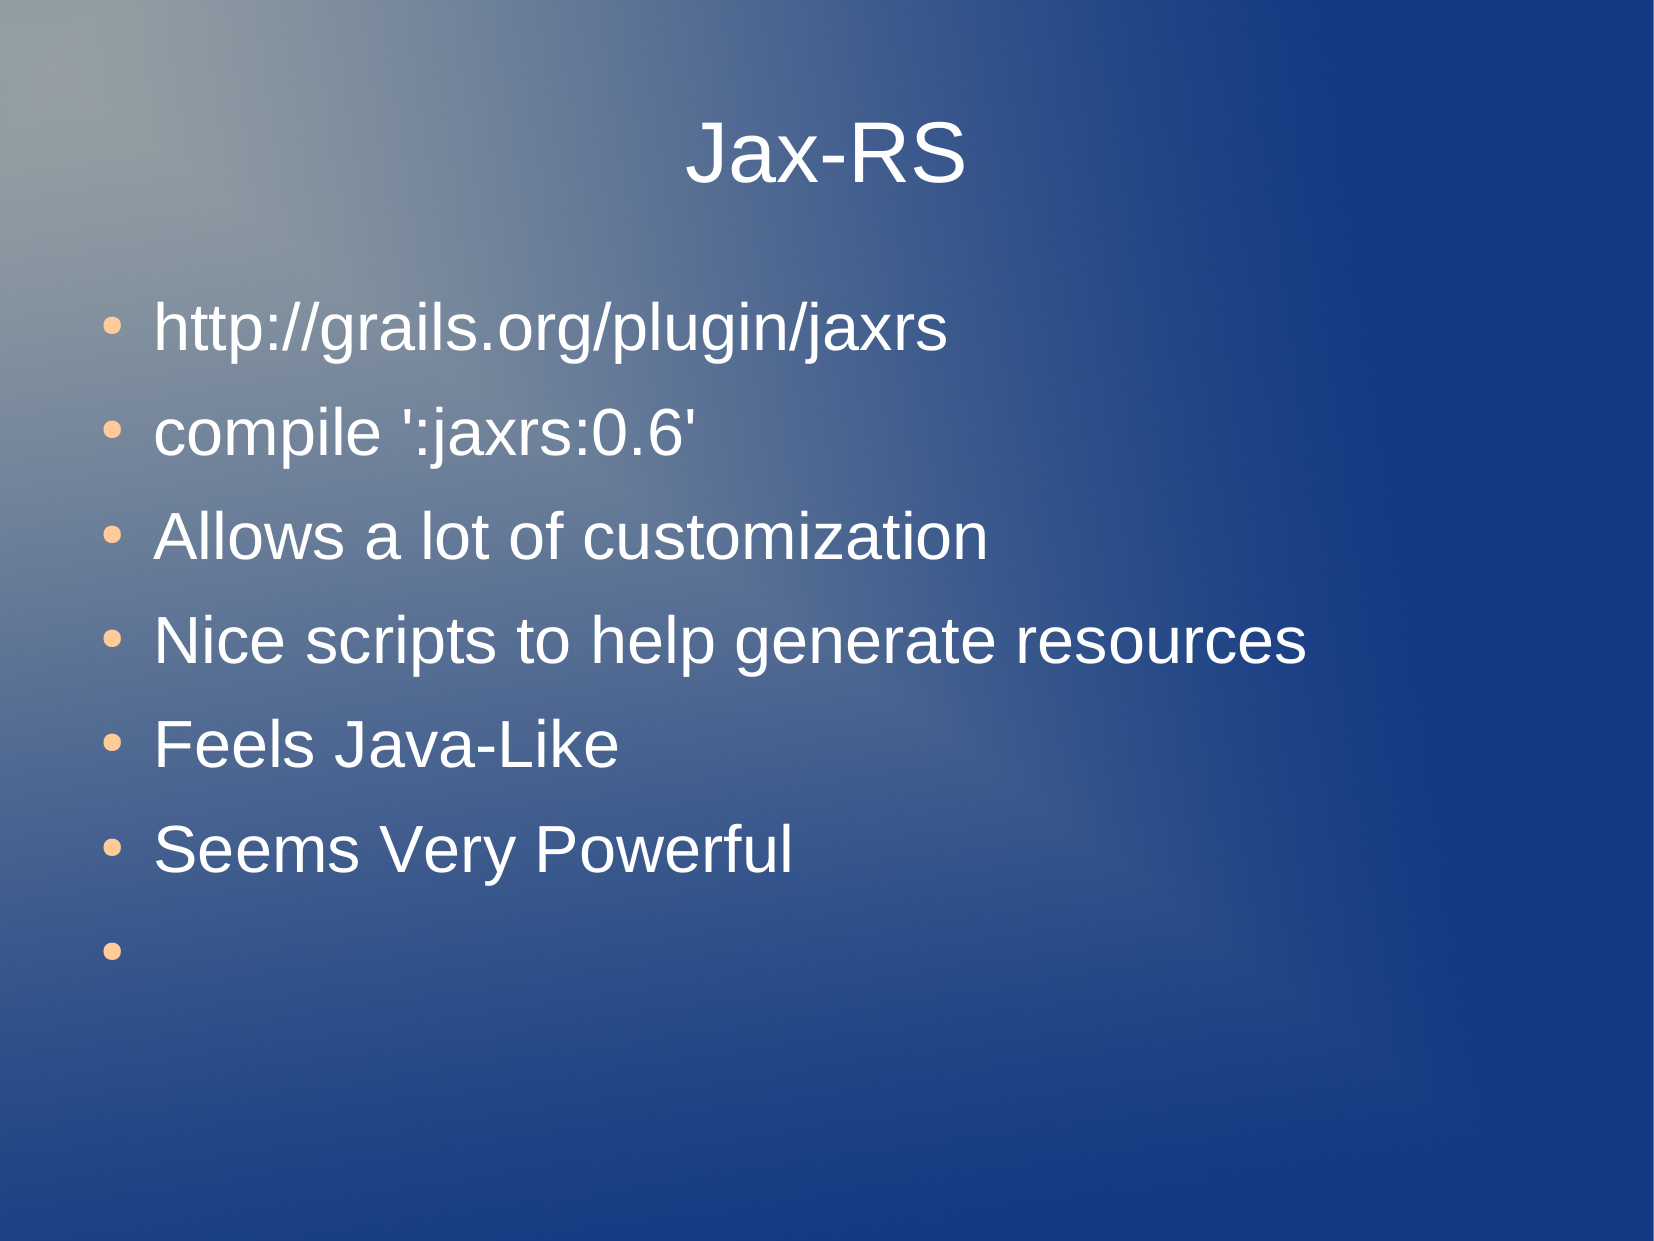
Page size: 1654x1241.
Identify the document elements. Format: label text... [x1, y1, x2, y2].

picture [0, 0, 1654, 1241]
title Jax-RS [82, 49, 1571, 257]
list http://grails.org/plugin/jaxrs compile ':jaxrs:0.6' Allows a lot of customization Nice scripts to help generate resources Feels Java-Like Seems Very Powerful [82, 290, 1571, 1096]
